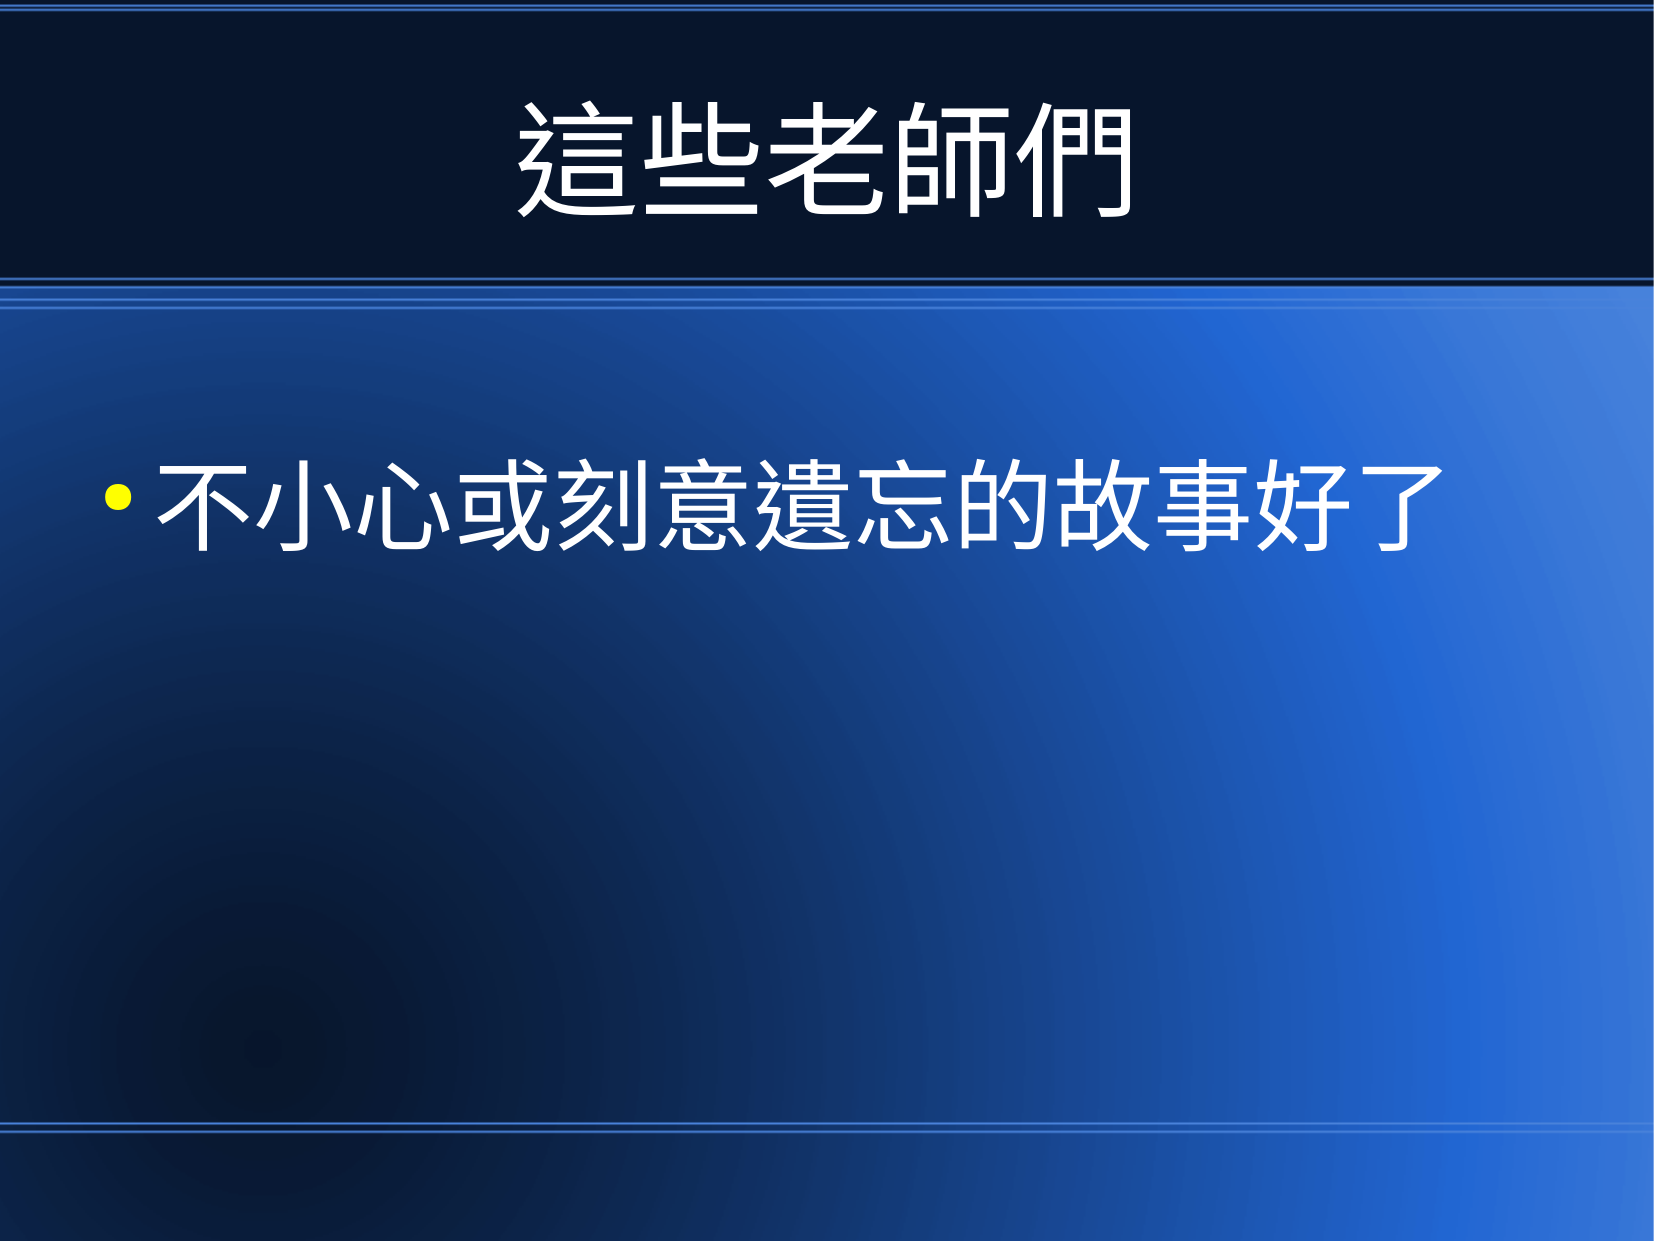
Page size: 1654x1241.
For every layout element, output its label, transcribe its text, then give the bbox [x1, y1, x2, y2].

title 這些老師們 [82, 49, 1571, 257]
list 不小心或刻意遺忘的故事好了 [82, 355, 1571, 1241]
picture [0, 0, 1654, 1241]
